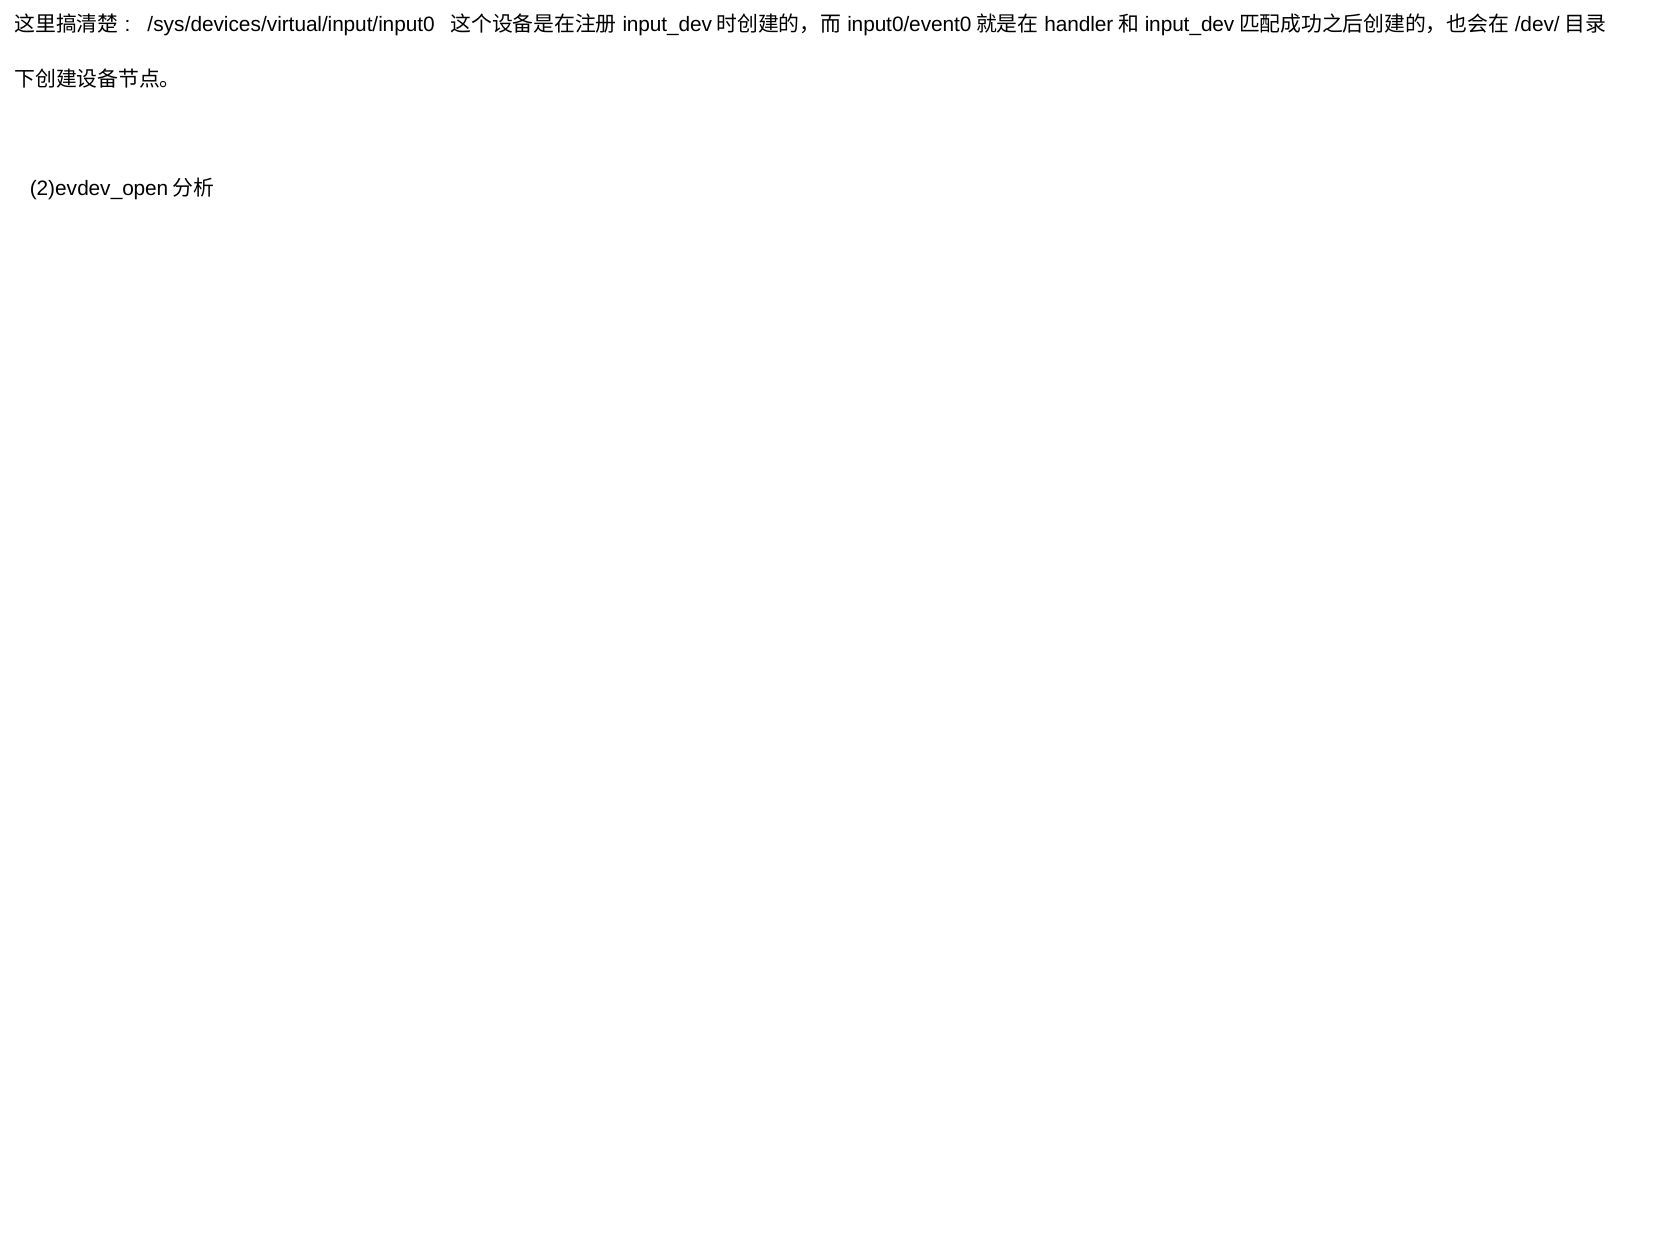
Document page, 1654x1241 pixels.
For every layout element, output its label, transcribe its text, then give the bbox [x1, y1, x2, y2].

text_box 这里搞清楚: /sys/devices/virtual/input/input0 这个设备是在注册input_dev时创建的，而input0/event0就是在handler和input_dev匹配成功之后创建的，也会在/dev/目录 下创建设备节点。 [0, 0, 1623, 151]
text_box (2)evdev_open分析 [15, 164, 230, 211]
